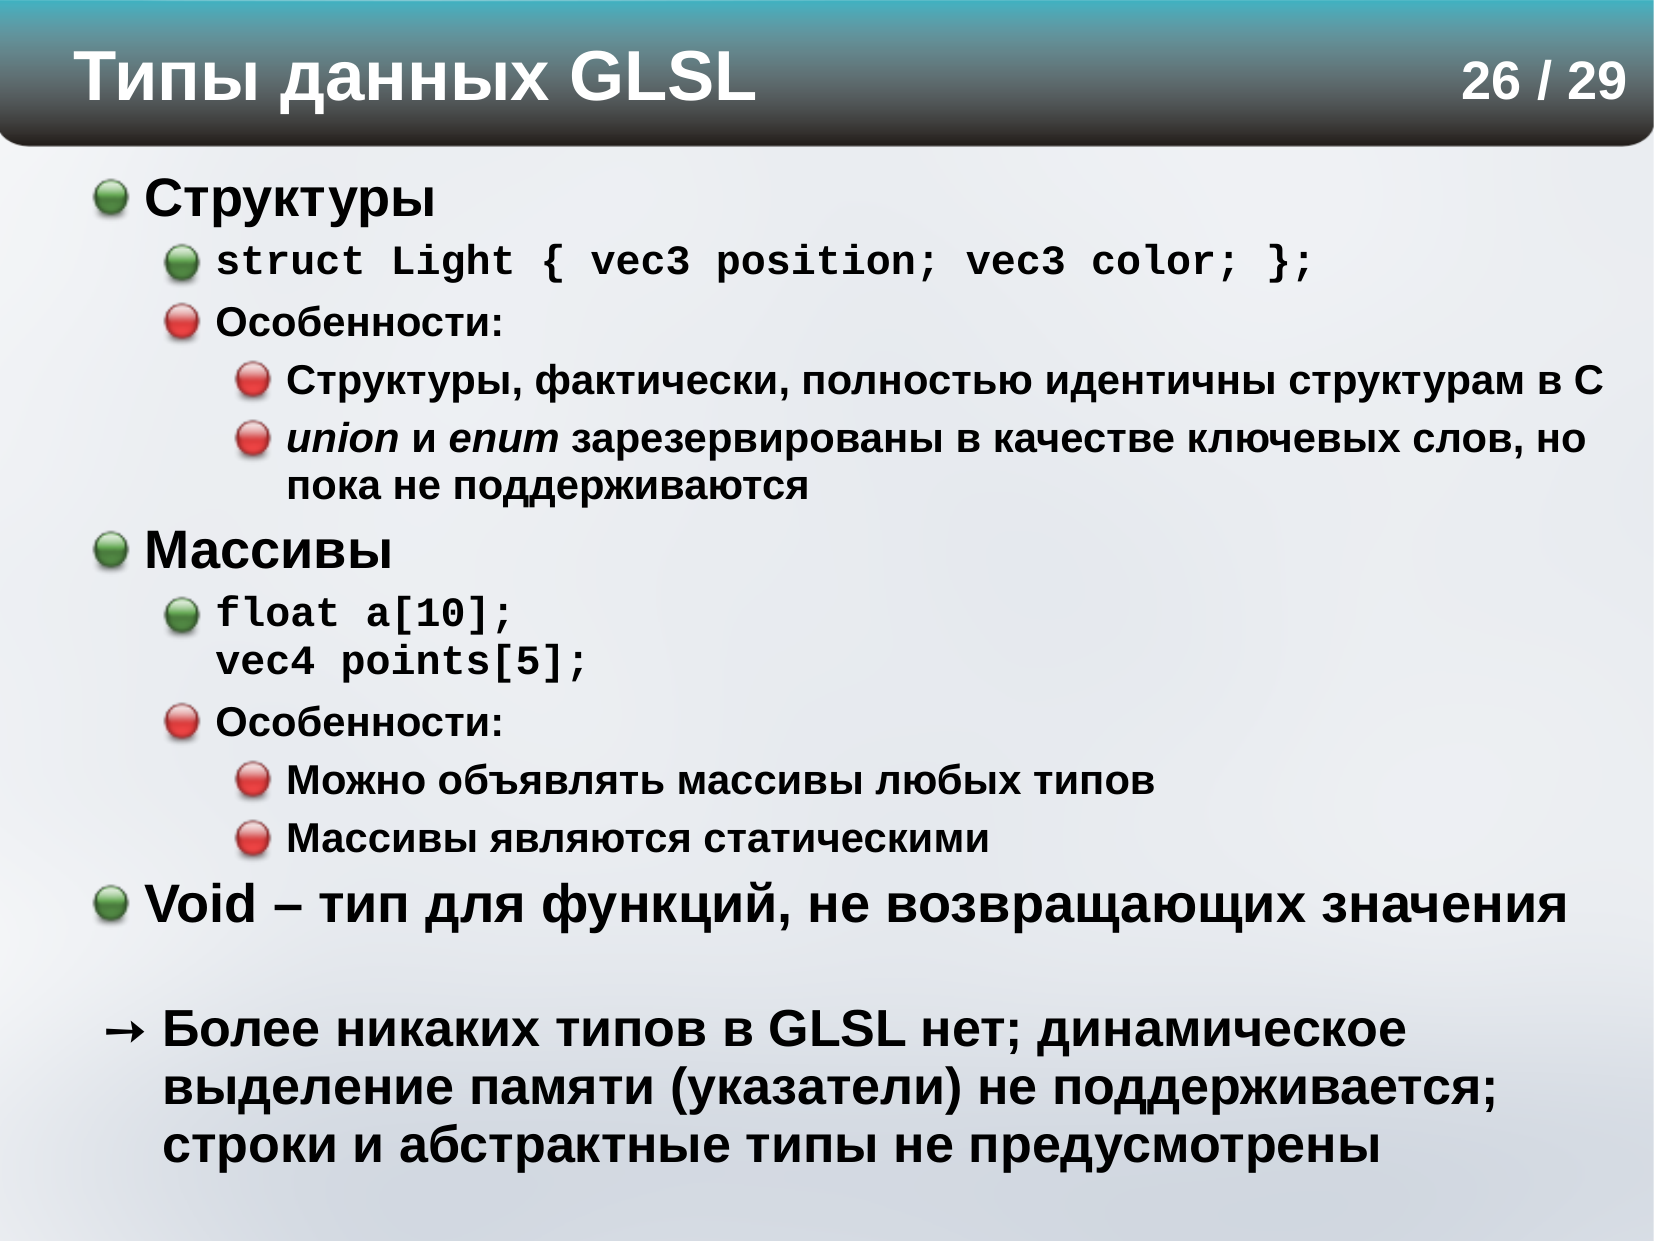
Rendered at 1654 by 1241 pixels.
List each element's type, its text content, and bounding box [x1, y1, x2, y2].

text_box <номер> / 29 [1446, 42, 1654, 179]
text_box Типы данных GLSL [59, 29, 1418, 124]
text_box Более никаких типов в GLSL нет; динамическое выделение памяти (указатели) не поддерживается; строки и абстрактные типы не предусмотрены [88, 992, 1565, 1181]
text_box Структуры struct Light { vec3 position; vec3 color; }; Особенности: Структуры, фактически, полностью идентичны структурам в C union и enum зарезервированы в качестве ключевых слов, но пока не поддерживаются Массивы float a[10]; vec4 points[5]; Особенности: Можно объявлять массивы любых типов Массивы являются статическими Void – тип для функций, не возвращающих значения [70, 159, 1625, 951]
picture [0, 0, 1654, 1241]
